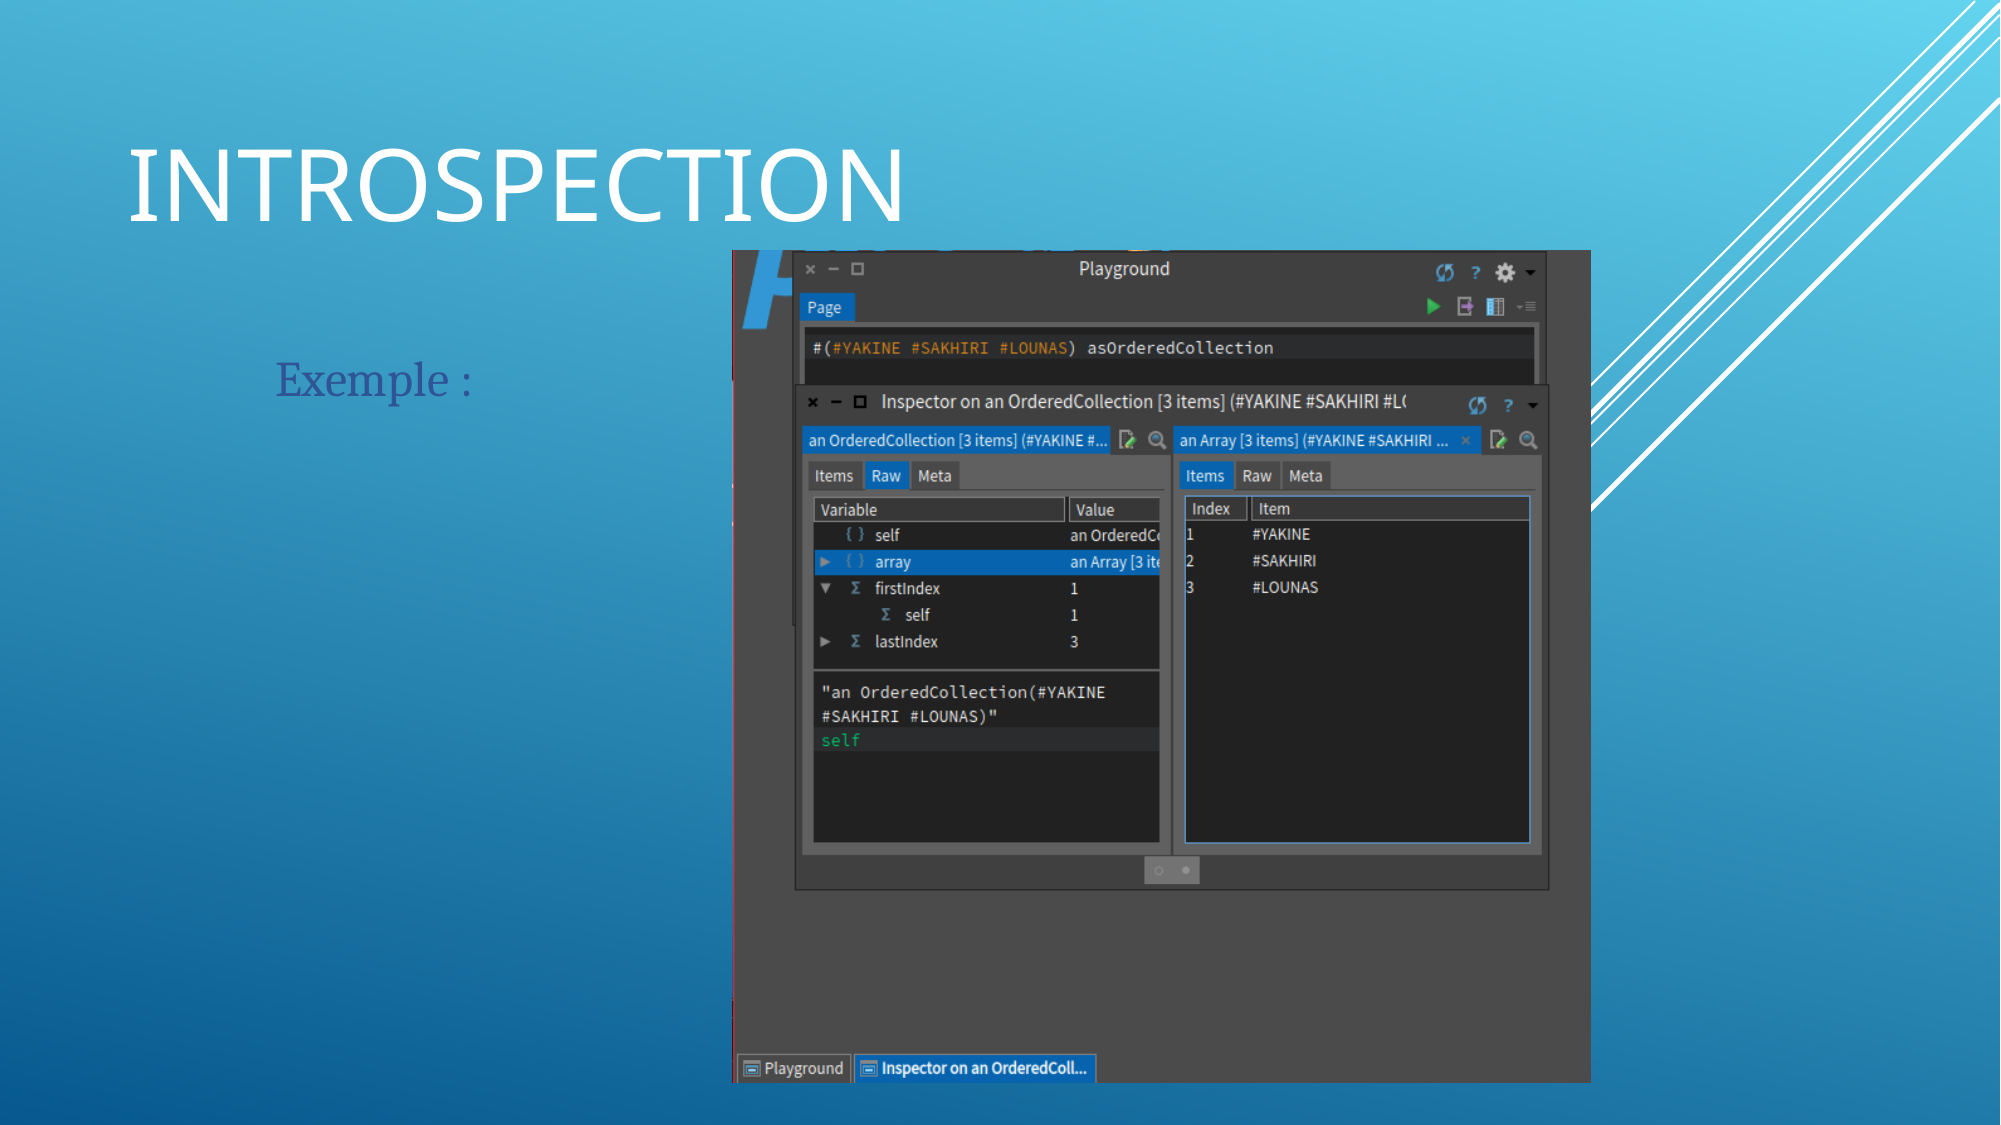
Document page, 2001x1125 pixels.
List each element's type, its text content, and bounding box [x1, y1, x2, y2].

picture [732, 250, 1591, 1083]
subtitle Exemple : [112, 339, 626, 444]
title Introspection [112, 112, 1425, 250]
